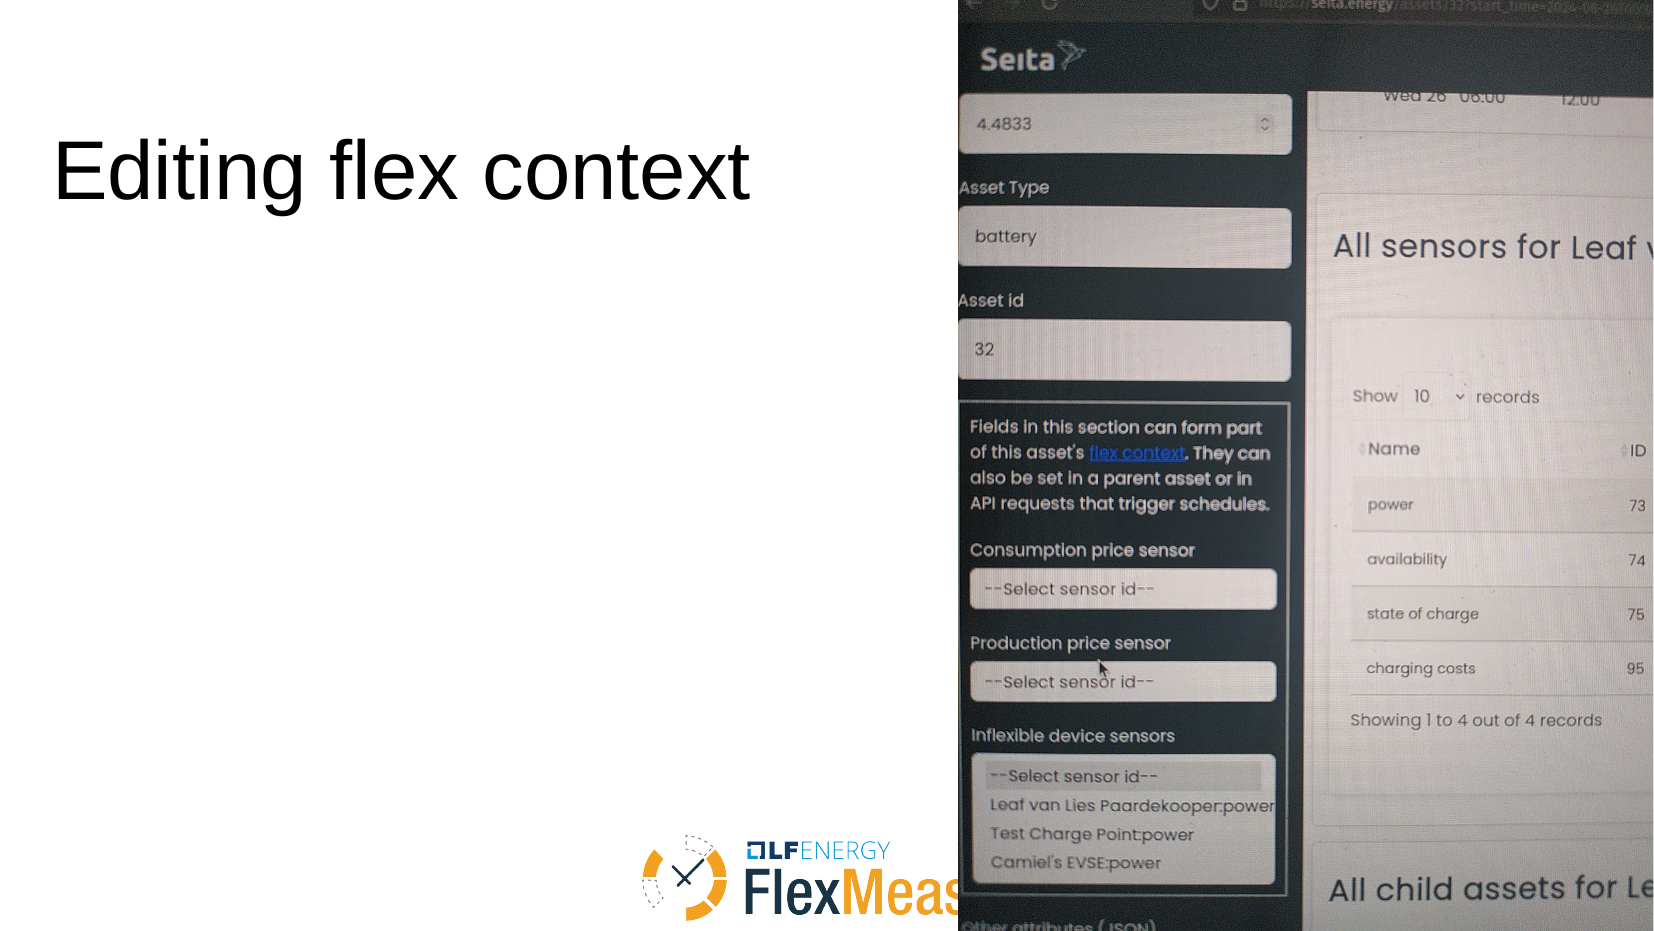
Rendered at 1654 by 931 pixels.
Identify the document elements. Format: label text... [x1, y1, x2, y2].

text_box Editing flex context [37, 117, 901, 301]
picture [642, 0, 1654, 931]
